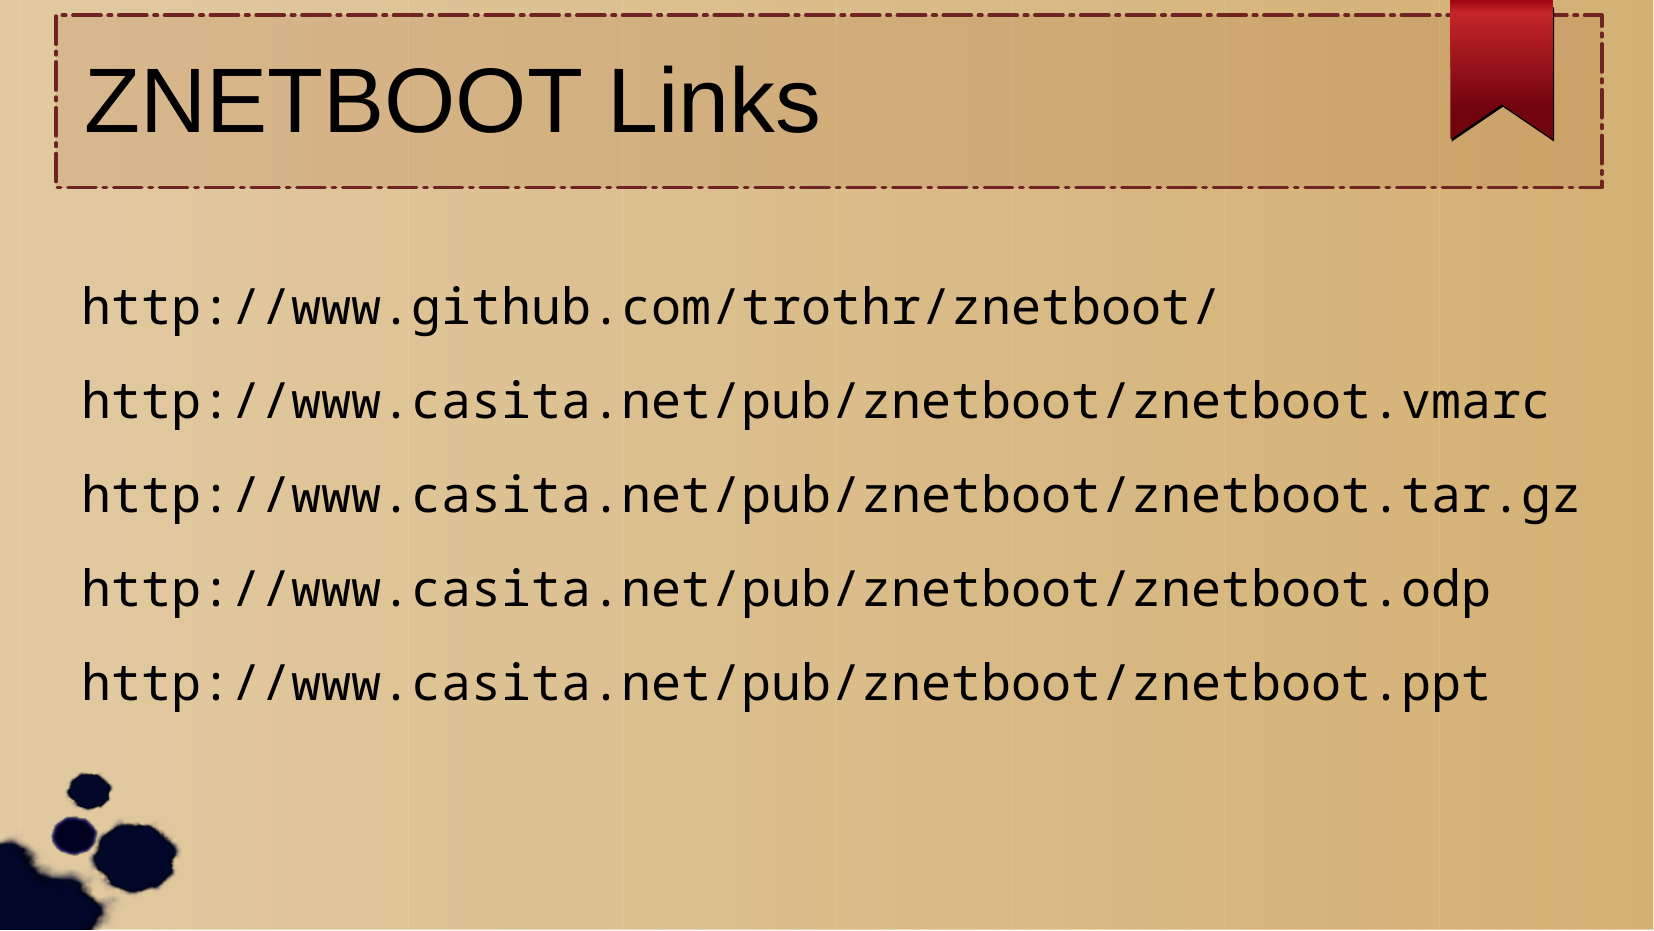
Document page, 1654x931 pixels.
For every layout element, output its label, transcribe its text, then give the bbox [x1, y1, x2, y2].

title ZNETBOOT Links [59, 11, 1441, 189]
list http://www.github.com/trothr/znetboot/ http://www.casita.net/pub/znetboot/znetboot.vmarc http://www.casita.net/pub/znetboot/znetboot.tar.gz http://www.casita.net/pub/znetboot/znetboot.odp http://www.casita.net/pub/znetboot/znetboot.ppt [81, 270, 1654, 811]
